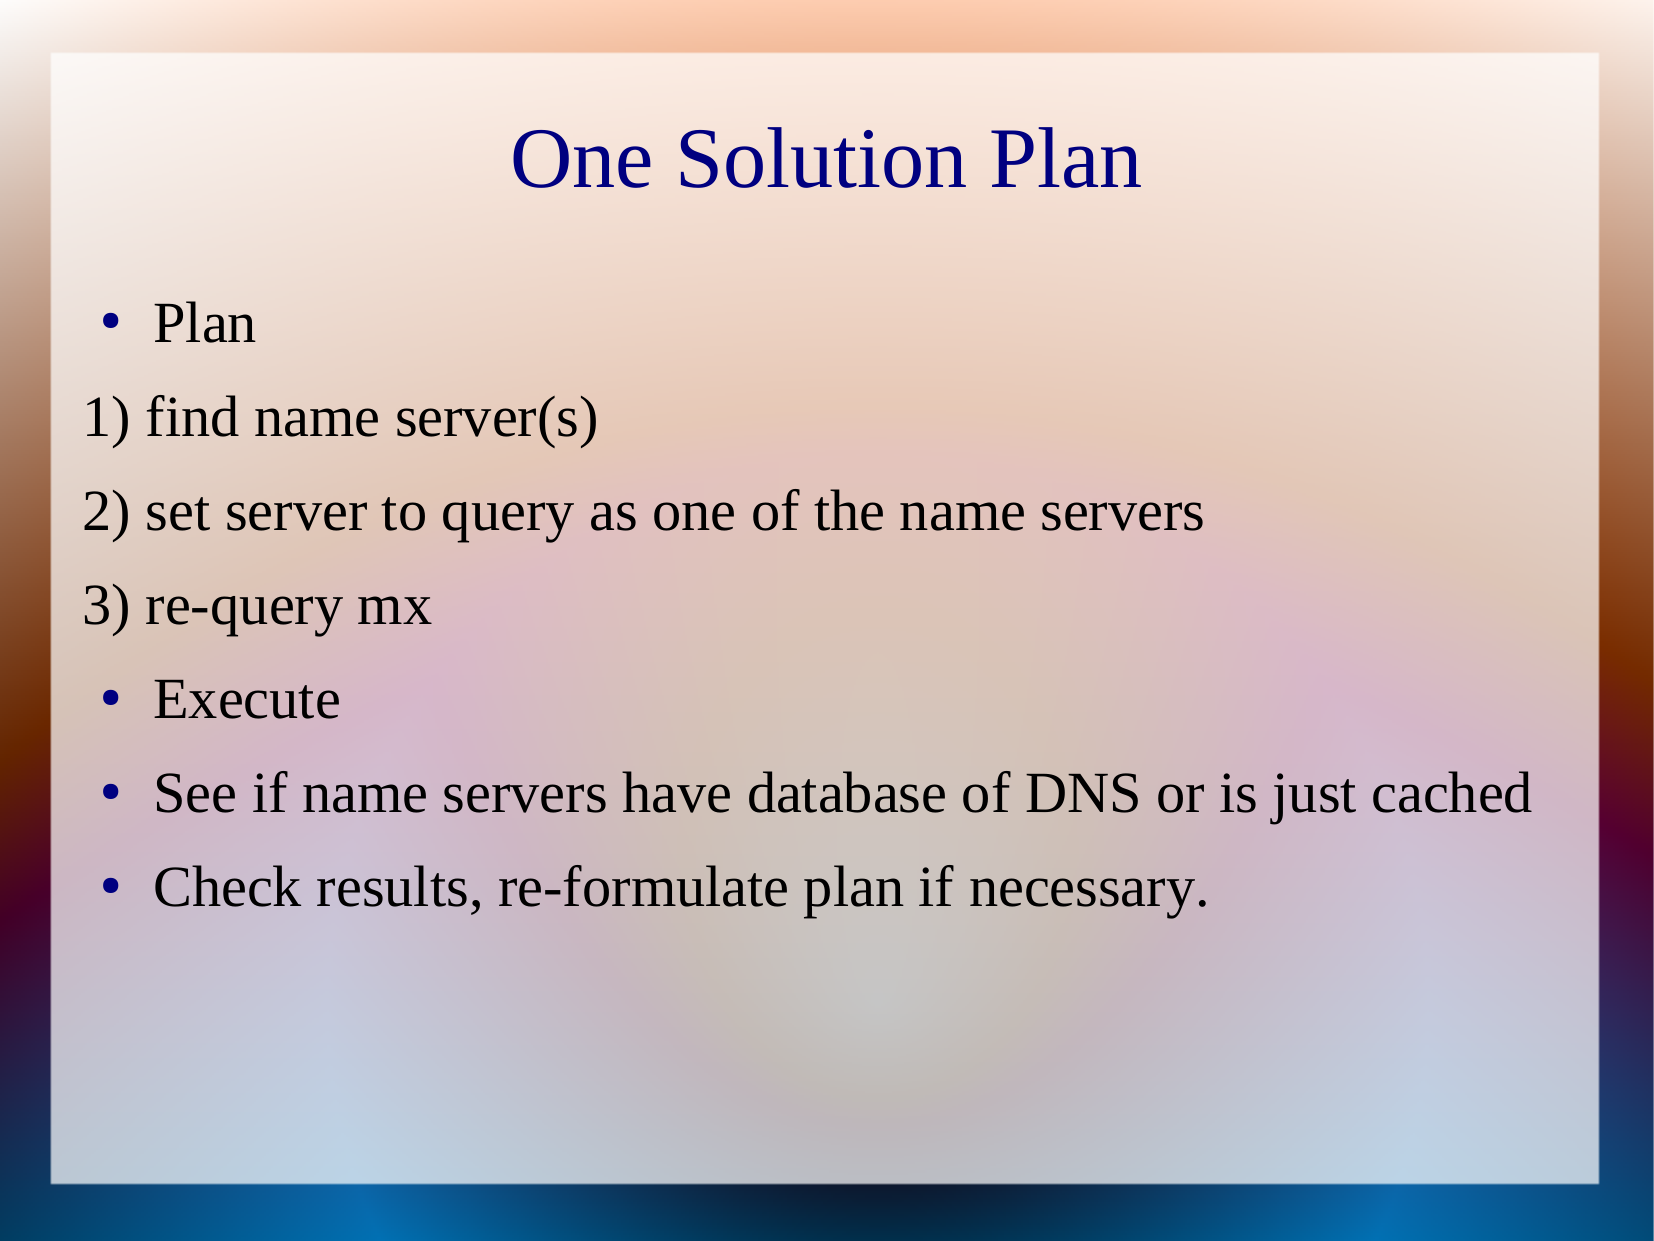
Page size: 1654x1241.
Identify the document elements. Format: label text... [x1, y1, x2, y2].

list Plan 1) find name server(s) 2) set server to query as one of the name servers 3) re-query mx Execute See if name servers have database of DNS or is just cached Check results, re-formulate plan if necessary. [82, 290, 1571, 1034]
picture [0, 0, 1654, 1241]
title One Solution Plan [82, 55, 1571, 263]
